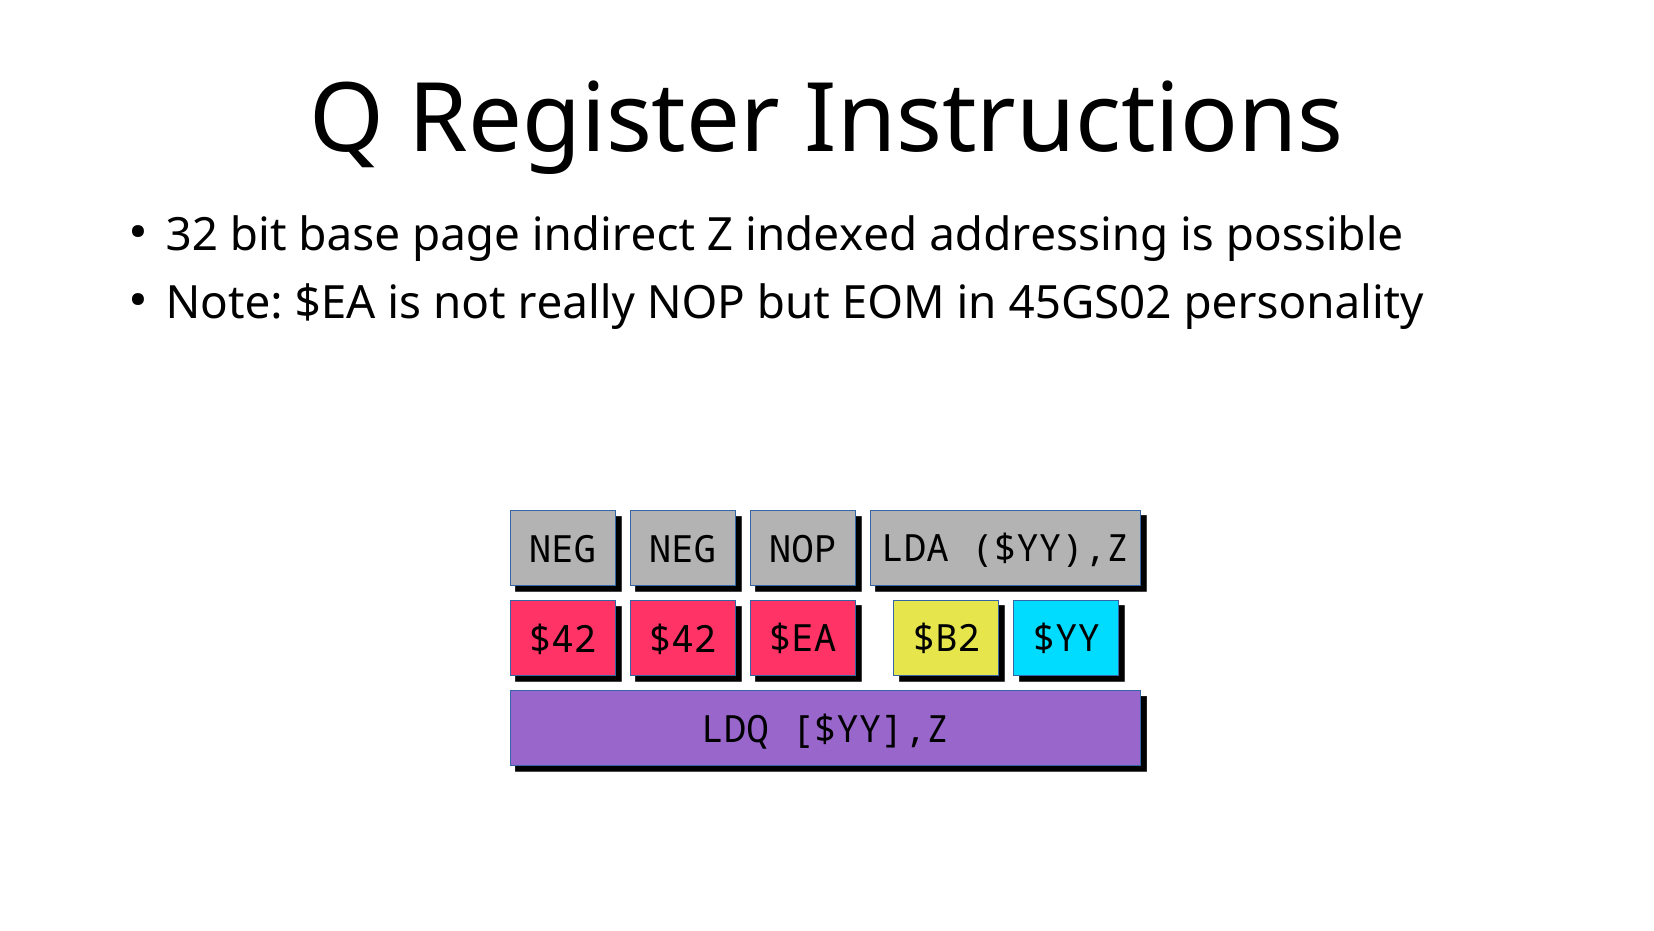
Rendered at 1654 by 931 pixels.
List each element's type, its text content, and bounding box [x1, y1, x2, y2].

text_box NEG [510, 510, 616, 586]
text_box LDA ($YY),Z [870, 510, 1141, 586]
text_box LDQ [$YY],Z [510, 690, 1141, 766]
text_box $B2 [893, 600, 999, 676]
text_box $EA [750, 600, 856, 676]
text_box NOP [750, 510, 856, 586]
text_box 32 bit base page indirect Z indexed addressing is possible Note: $EA is not really NOP but EOM in 45GS02 personality [130, 201, 1471, 333]
text_box NEG [630, 510, 736, 586]
text_box $42 [630, 600, 736, 676]
text_box $42 [510, 600, 616, 676]
title Q Register Instructions [82, 37, 1571, 193]
text_box $YY [1013, 600, 1119, 676]
